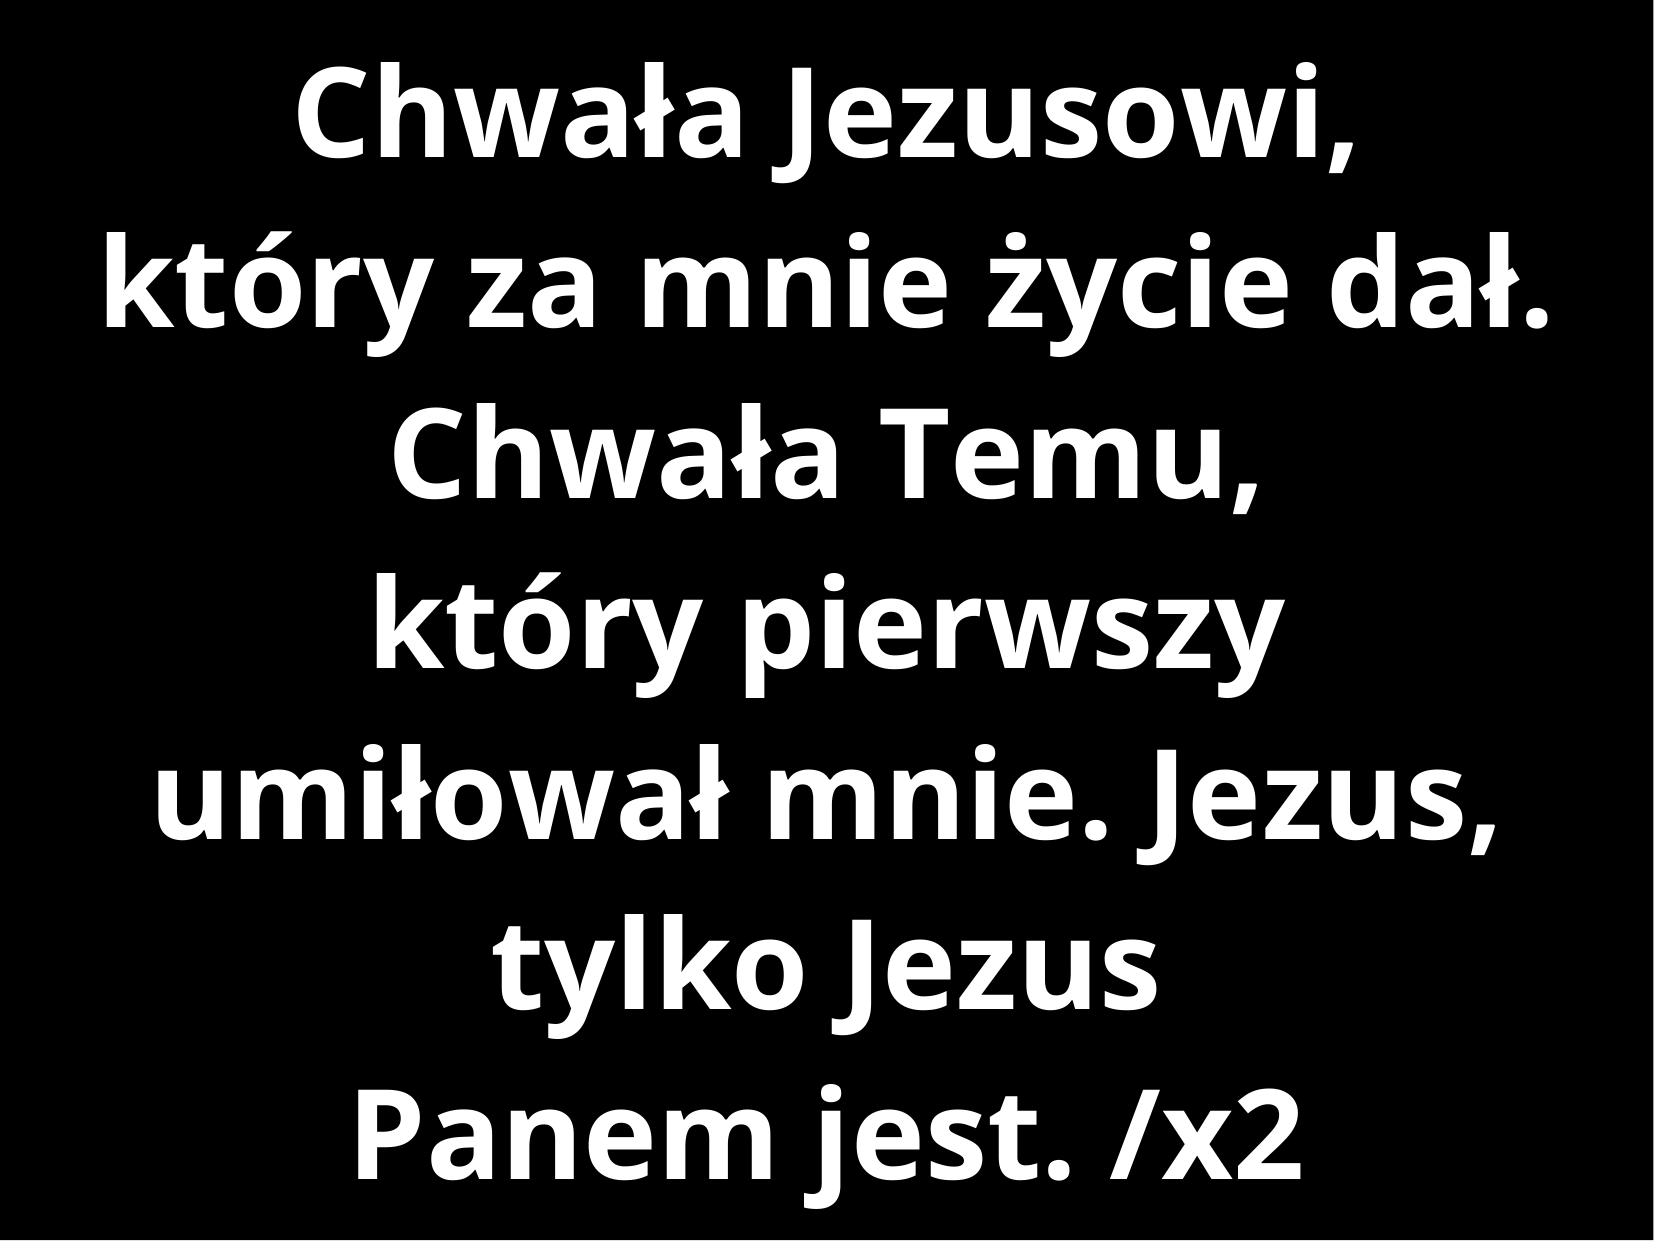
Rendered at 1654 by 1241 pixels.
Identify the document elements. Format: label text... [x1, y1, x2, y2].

title Chwała Jezusowi, który za mnie życie dał. Chwała Temu, który pierwszy umiłował mnie. Jezus, tylko Jezus Panem jest. /x2 [0, 0, 1654, 1241]
